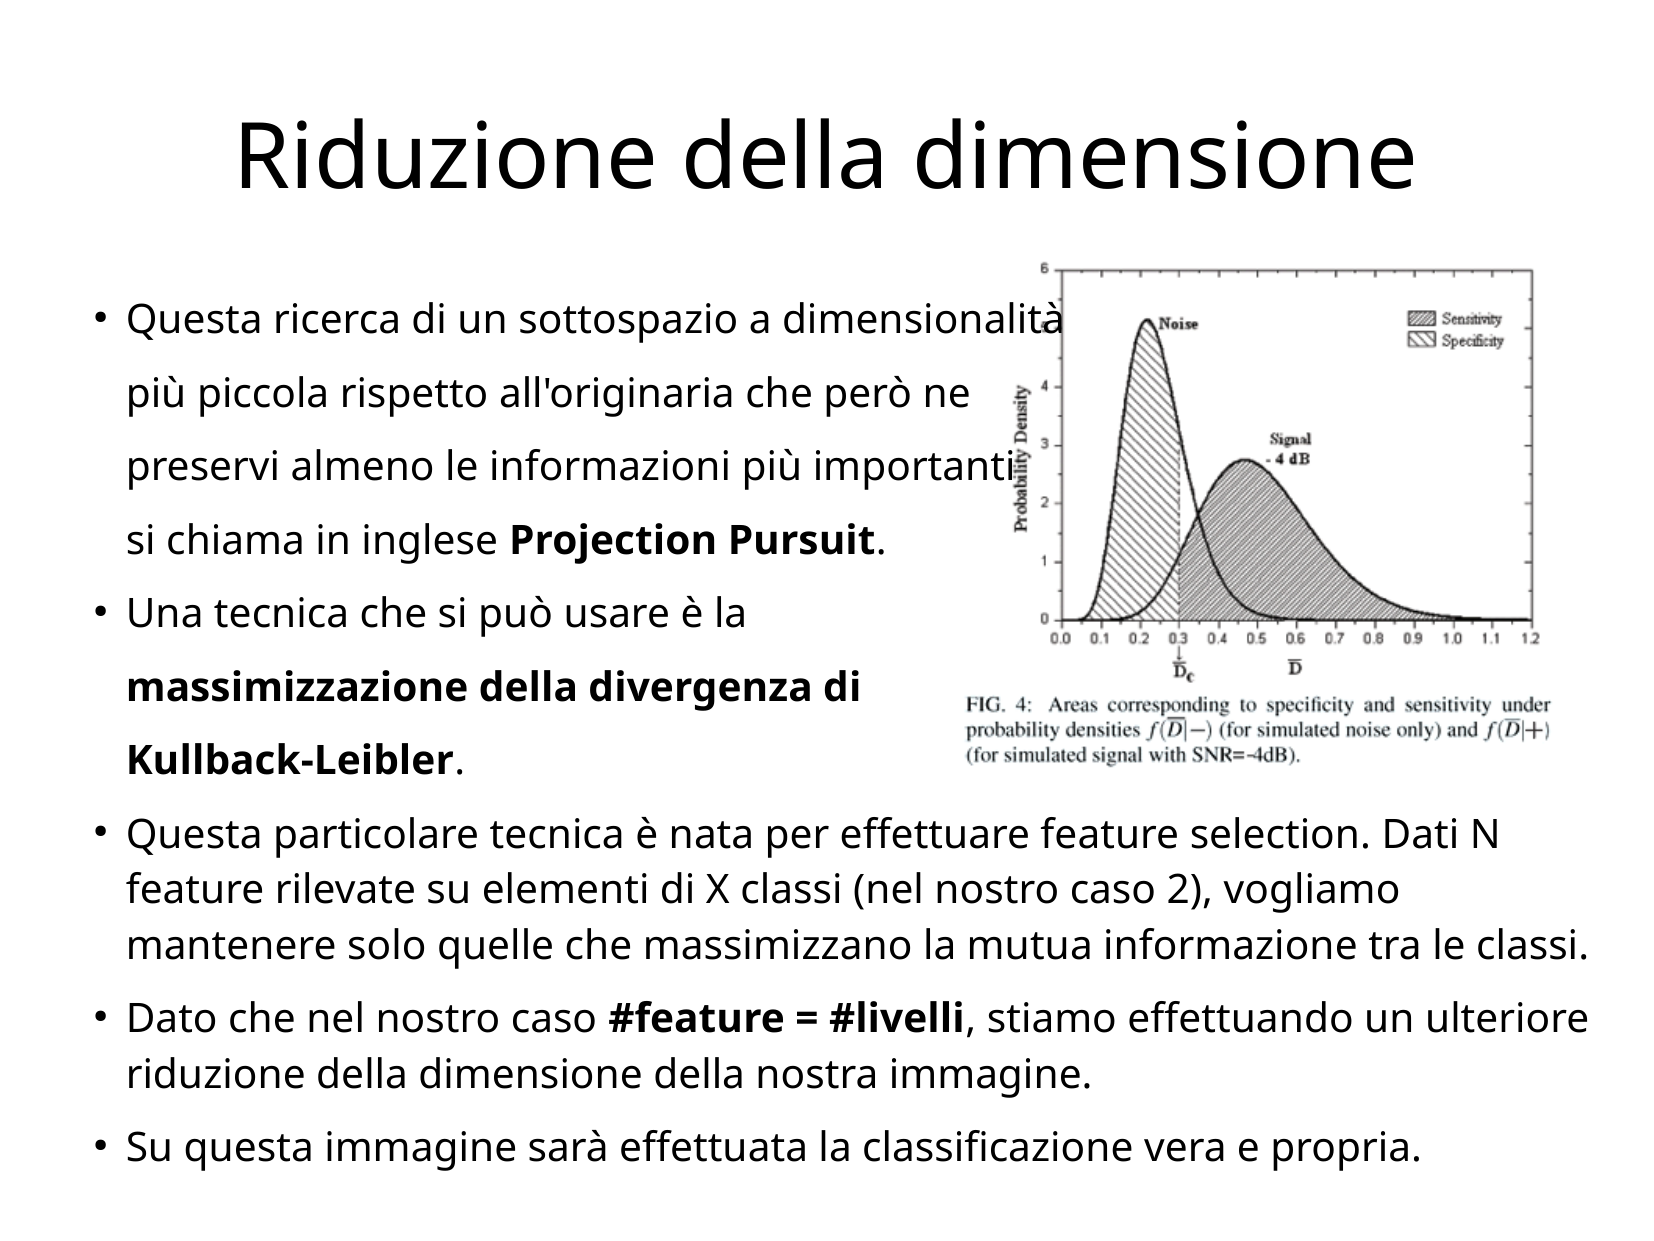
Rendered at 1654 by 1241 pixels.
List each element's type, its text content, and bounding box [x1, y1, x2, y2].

title Riduzione della dimensione [82, 49, 1571, 257]
picture [960, 257, 1560, 290]
list Questa ricerca di un sottospazio a dimensionalità più piccola rispetto all'originaria che però ne preservi almeno le informazioni più importanti si chiama in inglese Projection Pursuit. Una tecnica che si può usare è la massimizzazione della divergenza di Kullback-Leibler. Questa particolare tecnica è nata per effettuare feature selection. Dati N feature rilevate su elementi di X classi (nel nostro caso 2), vogliamo mantenere solo quelle che massimizzano la mutua informazione tra le classi. Dato che nel nostro caso #feature = #livelli, stiamo effettuando un ulteriore riduzione della dimensione della nostra immagine. Su questa immagine sarà effettuata la classificazione vera e propria. [82, 290, 1606, 1201]
